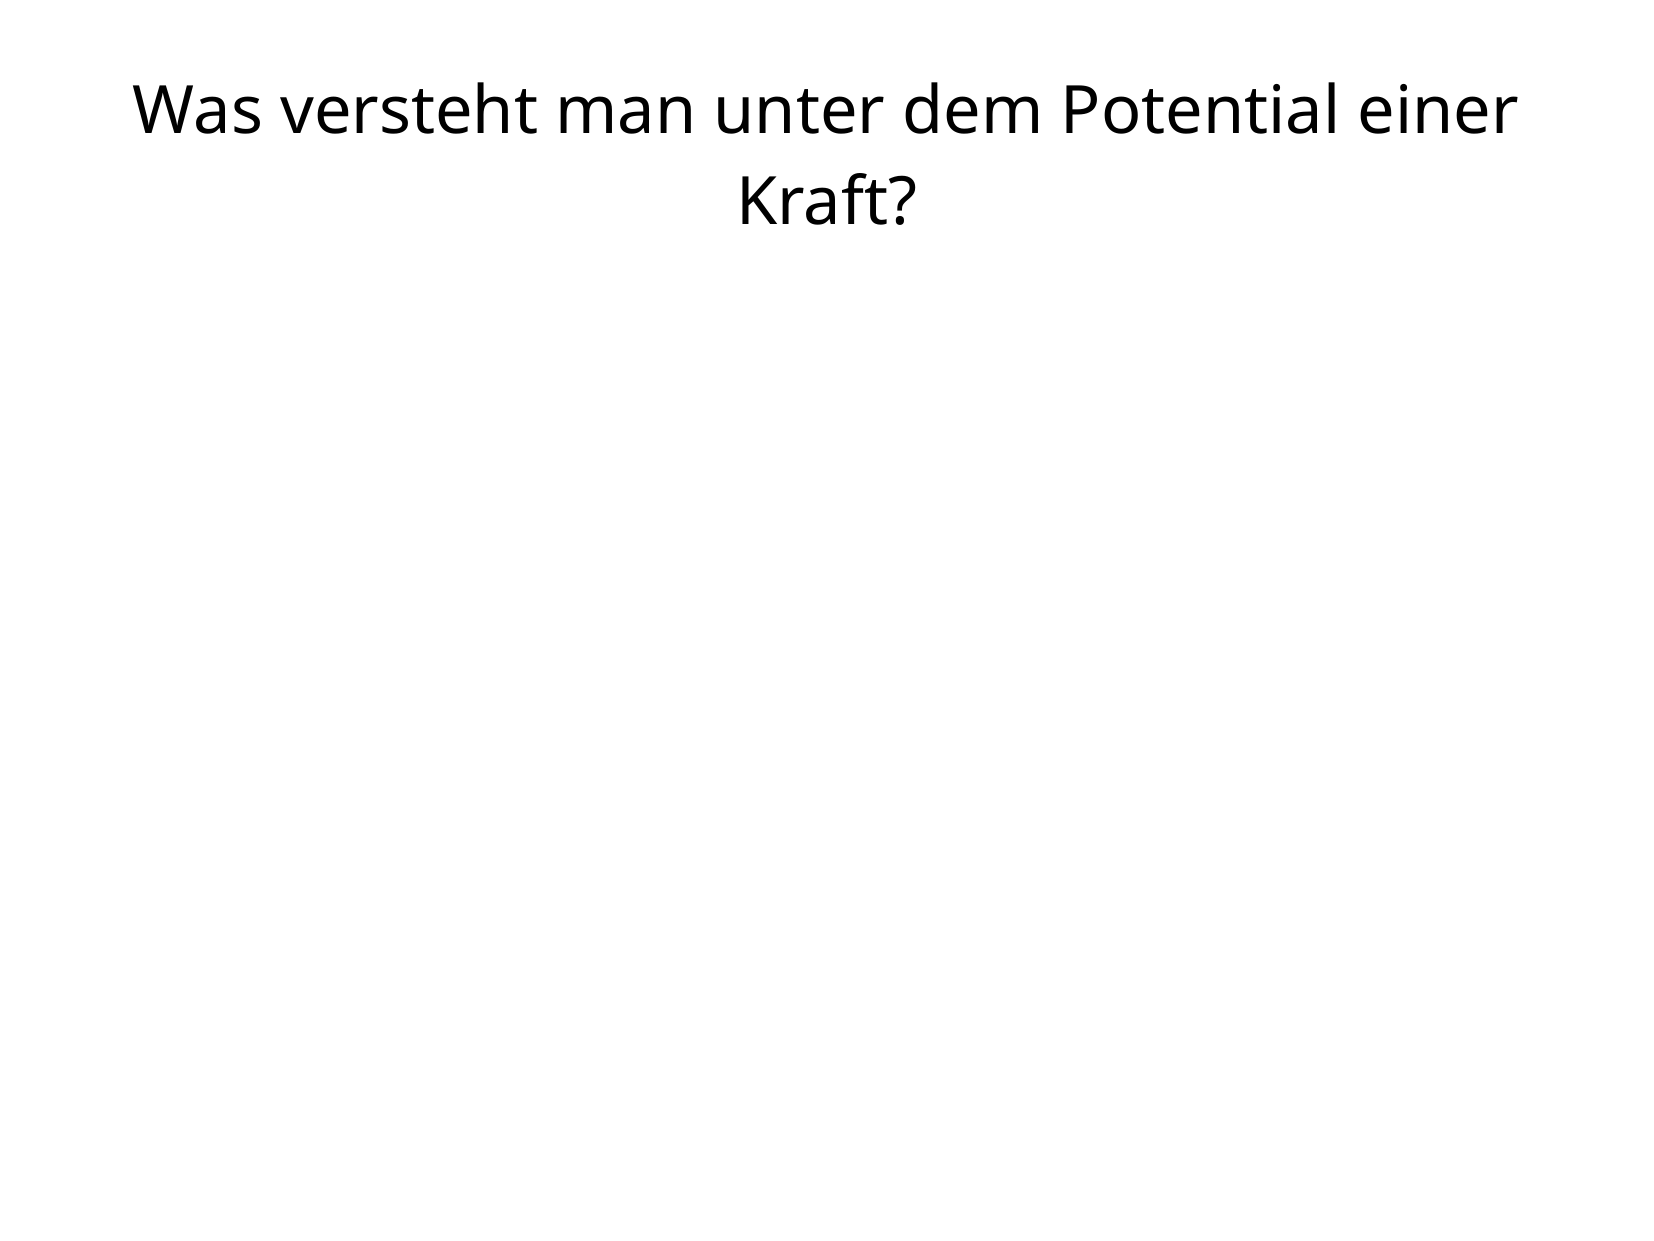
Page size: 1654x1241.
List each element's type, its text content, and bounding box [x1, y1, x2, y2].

title Was versteht man unter dem Potential einer Kraft? [82, 49, 1571, 257]
